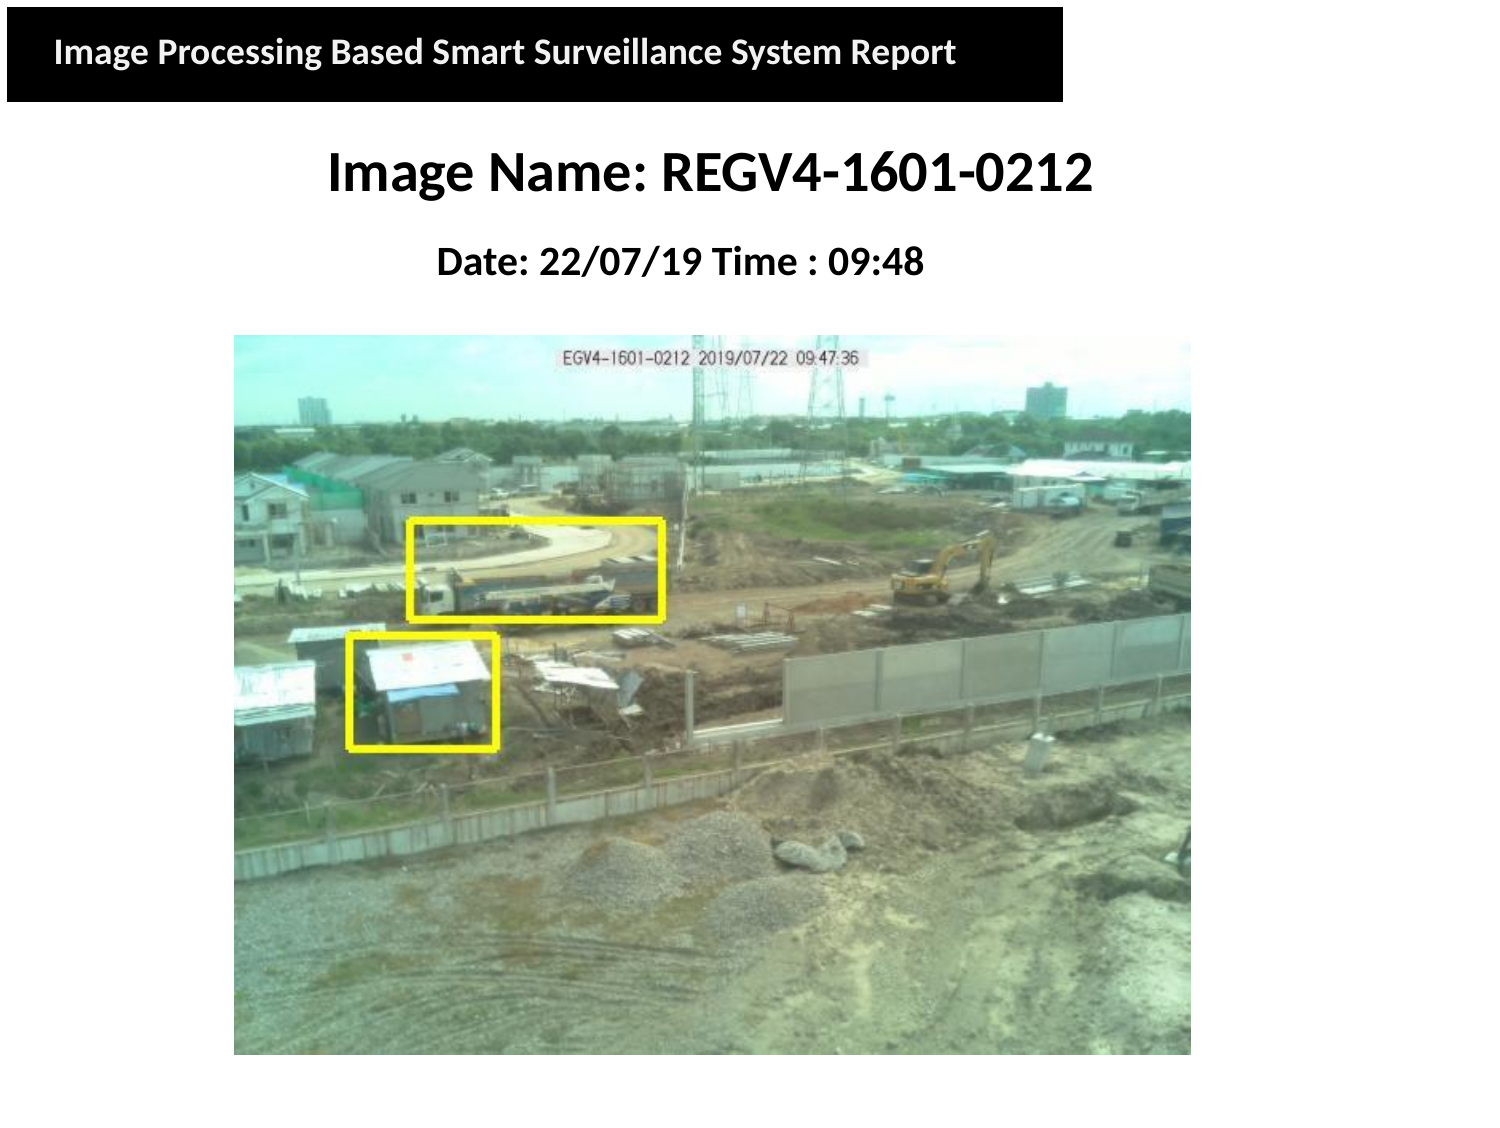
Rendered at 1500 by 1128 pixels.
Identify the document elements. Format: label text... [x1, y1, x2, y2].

picture [7, 7, 1063, 102]
text_box Image Processing Based Smart Surveillance System Report [39, 23, 977, 180]
text_box Date: 22/07/19 Time : 09:48 [421, 234, 1360, 547]
picture [234, 335, 1191, 1055]
text_box Image Name: REGV4-1601-0212 [312, 140, 1251, 335]
